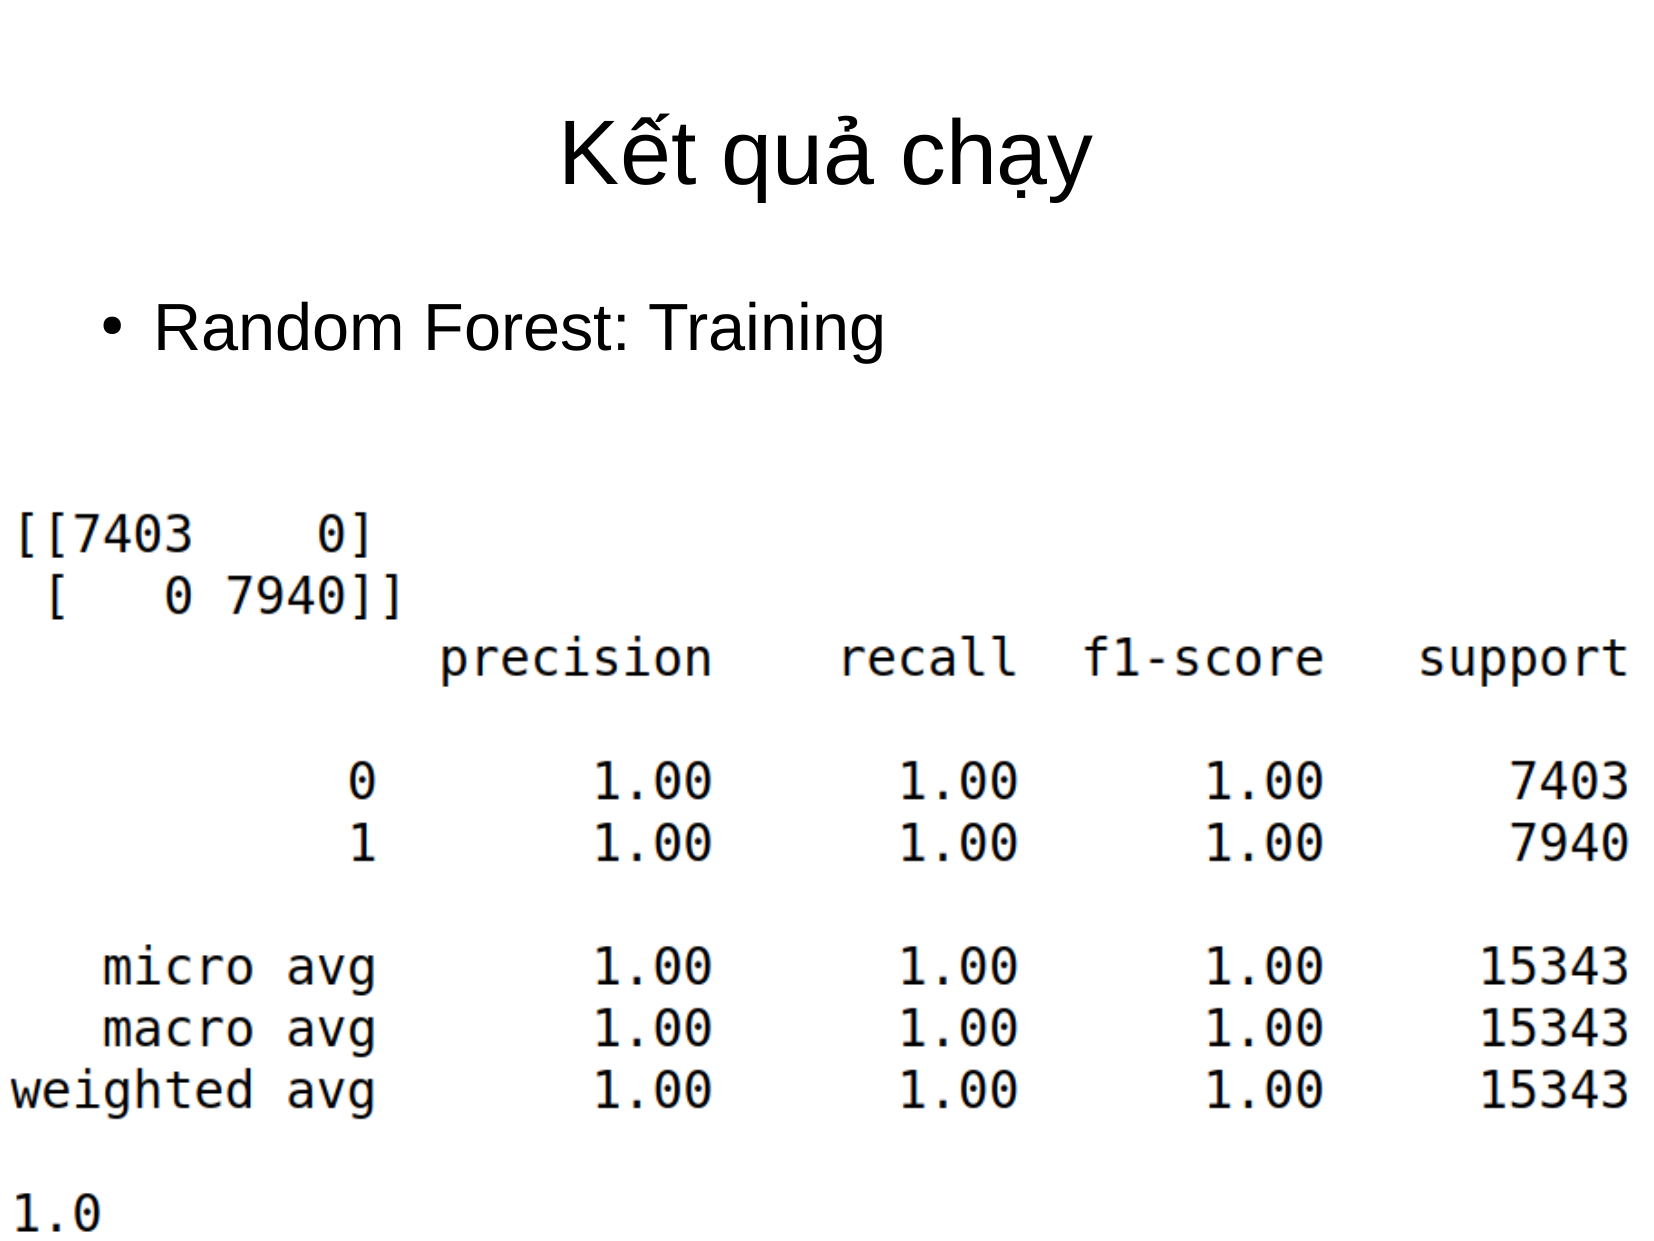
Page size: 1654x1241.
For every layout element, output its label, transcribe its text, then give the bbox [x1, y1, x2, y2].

title Kết quả chạy [82, 49, 1571, 257]
picture [0, 509, 1654, 1241]
list Random Forest: Training [82, 290, 1571, 509]
